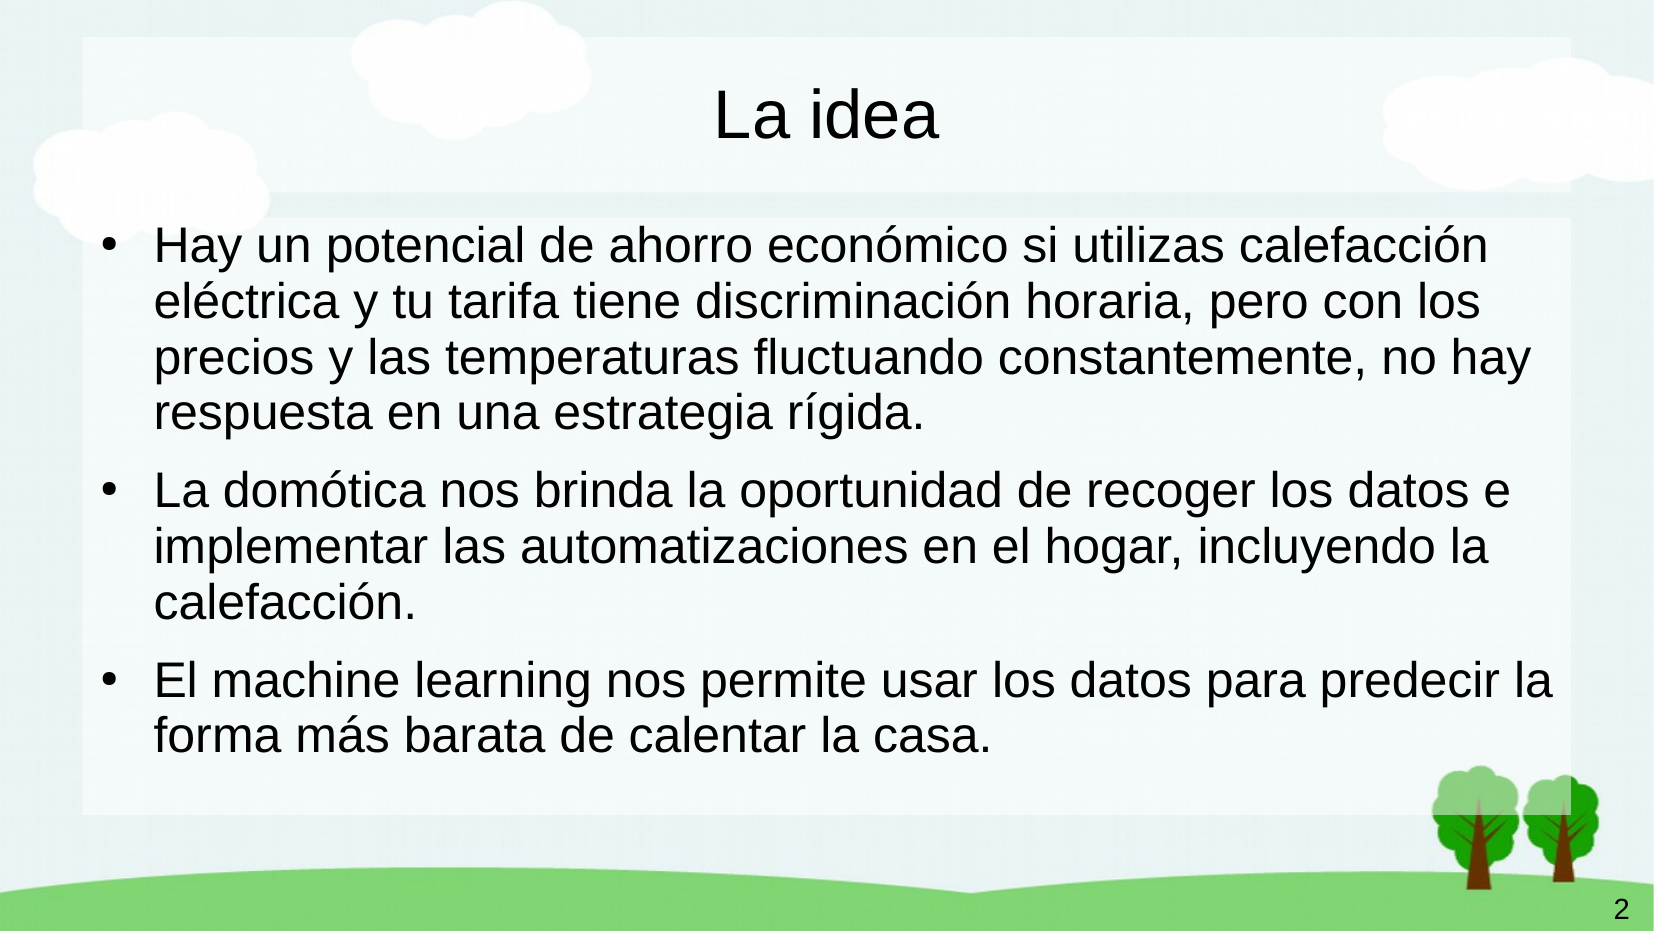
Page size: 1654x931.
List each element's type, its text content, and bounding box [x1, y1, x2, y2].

list Hay un potencial de ahorro económico si utilizas calefacción eléctrica y tu tarifa tiene discriminación horaria, pero con los precios y las temperaturas fluctuando constantemente, no hay respuesta en una estrategia rígida. La domótica nos brinda la oportunidad de recoger los datos e implementar las automatizaciones en el hogar, incluyendo la calefacción. El machine learning nos permite usar los datos para predecir la forma más barata de calentar la casa. [82, 217, 1571, 815]
title La idea [82, 37, 1571, 193]
picture [0, 0, 1654, 931]
